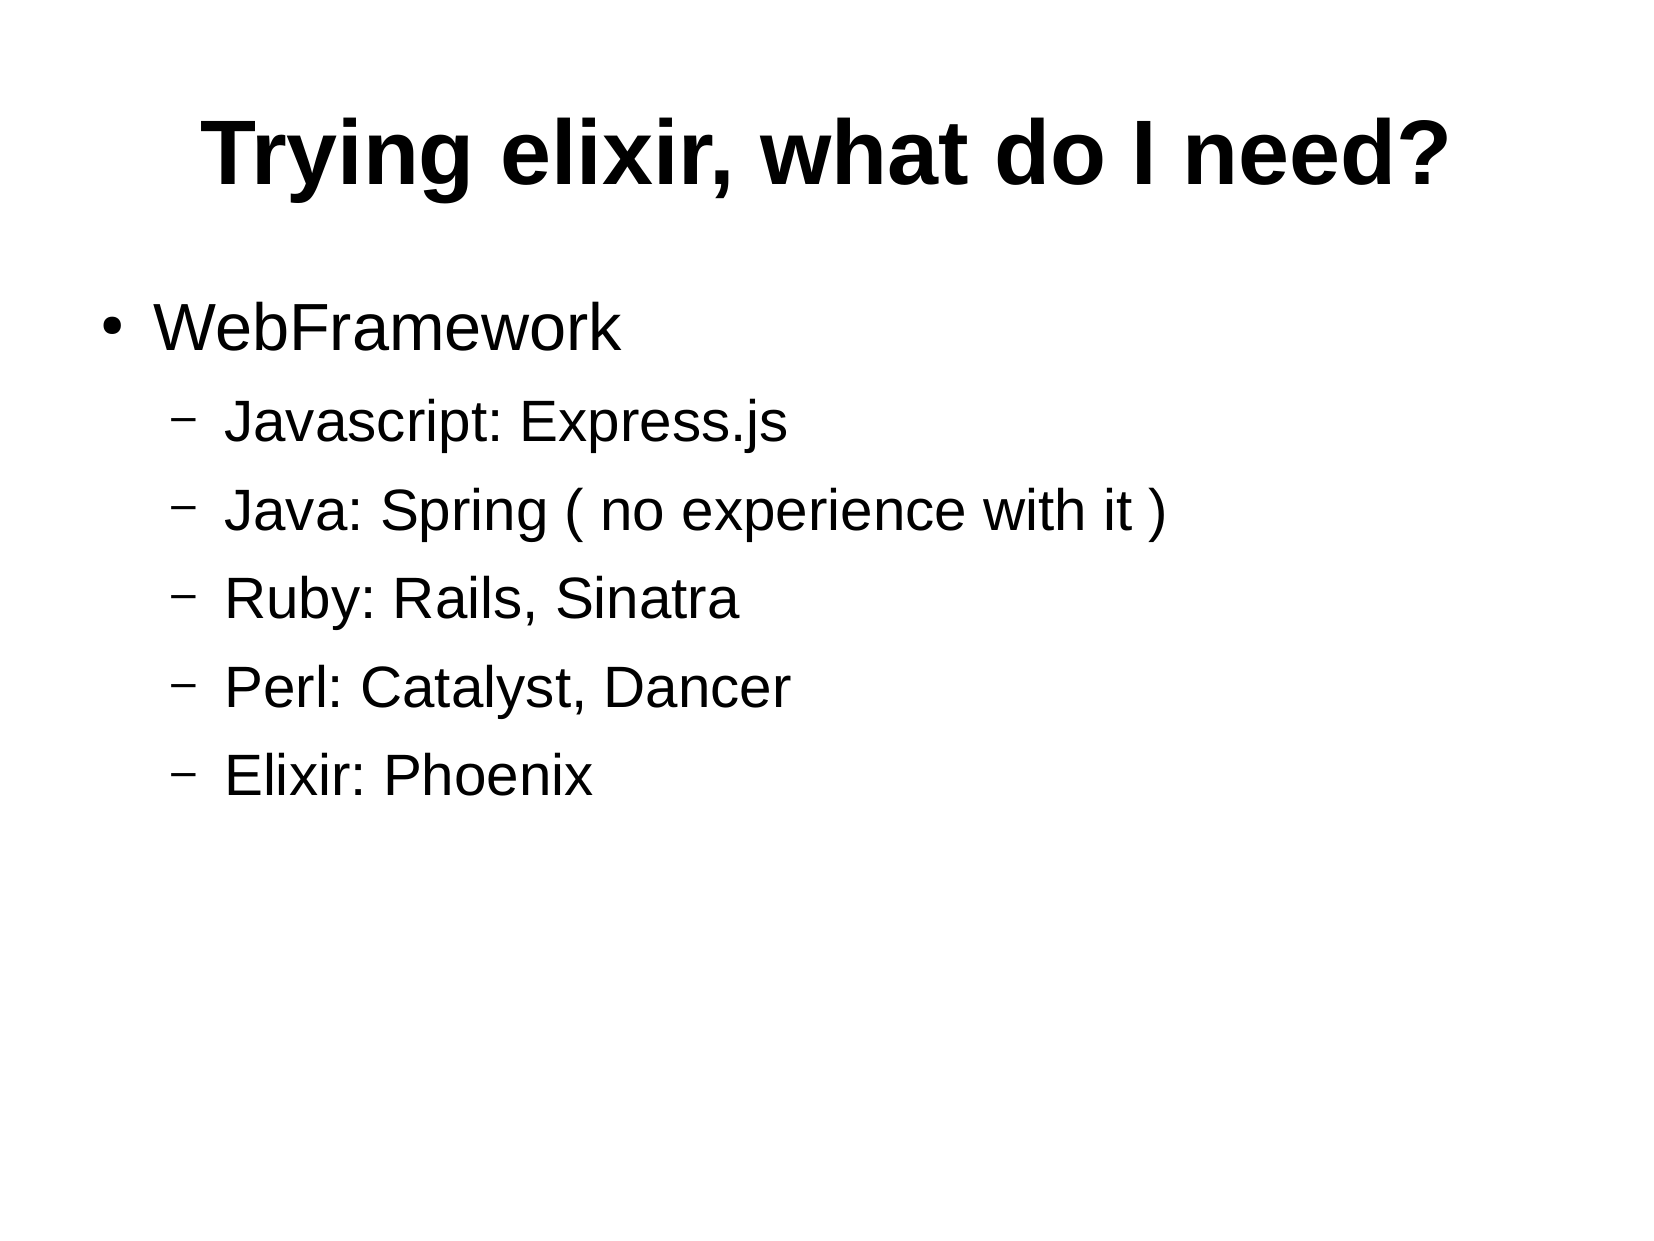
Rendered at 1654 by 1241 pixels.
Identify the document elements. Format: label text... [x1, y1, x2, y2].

list WebFramework Javascript: Express.js Java: Spring ( no experience with it ) Ruby: Rails, Sinatra Perl: Catalyst, Dancer Elixir: Phoenix [82, 290, 1571, 1010]
title Trying elixir, what do I need? [82, 49, 1571, 257]
